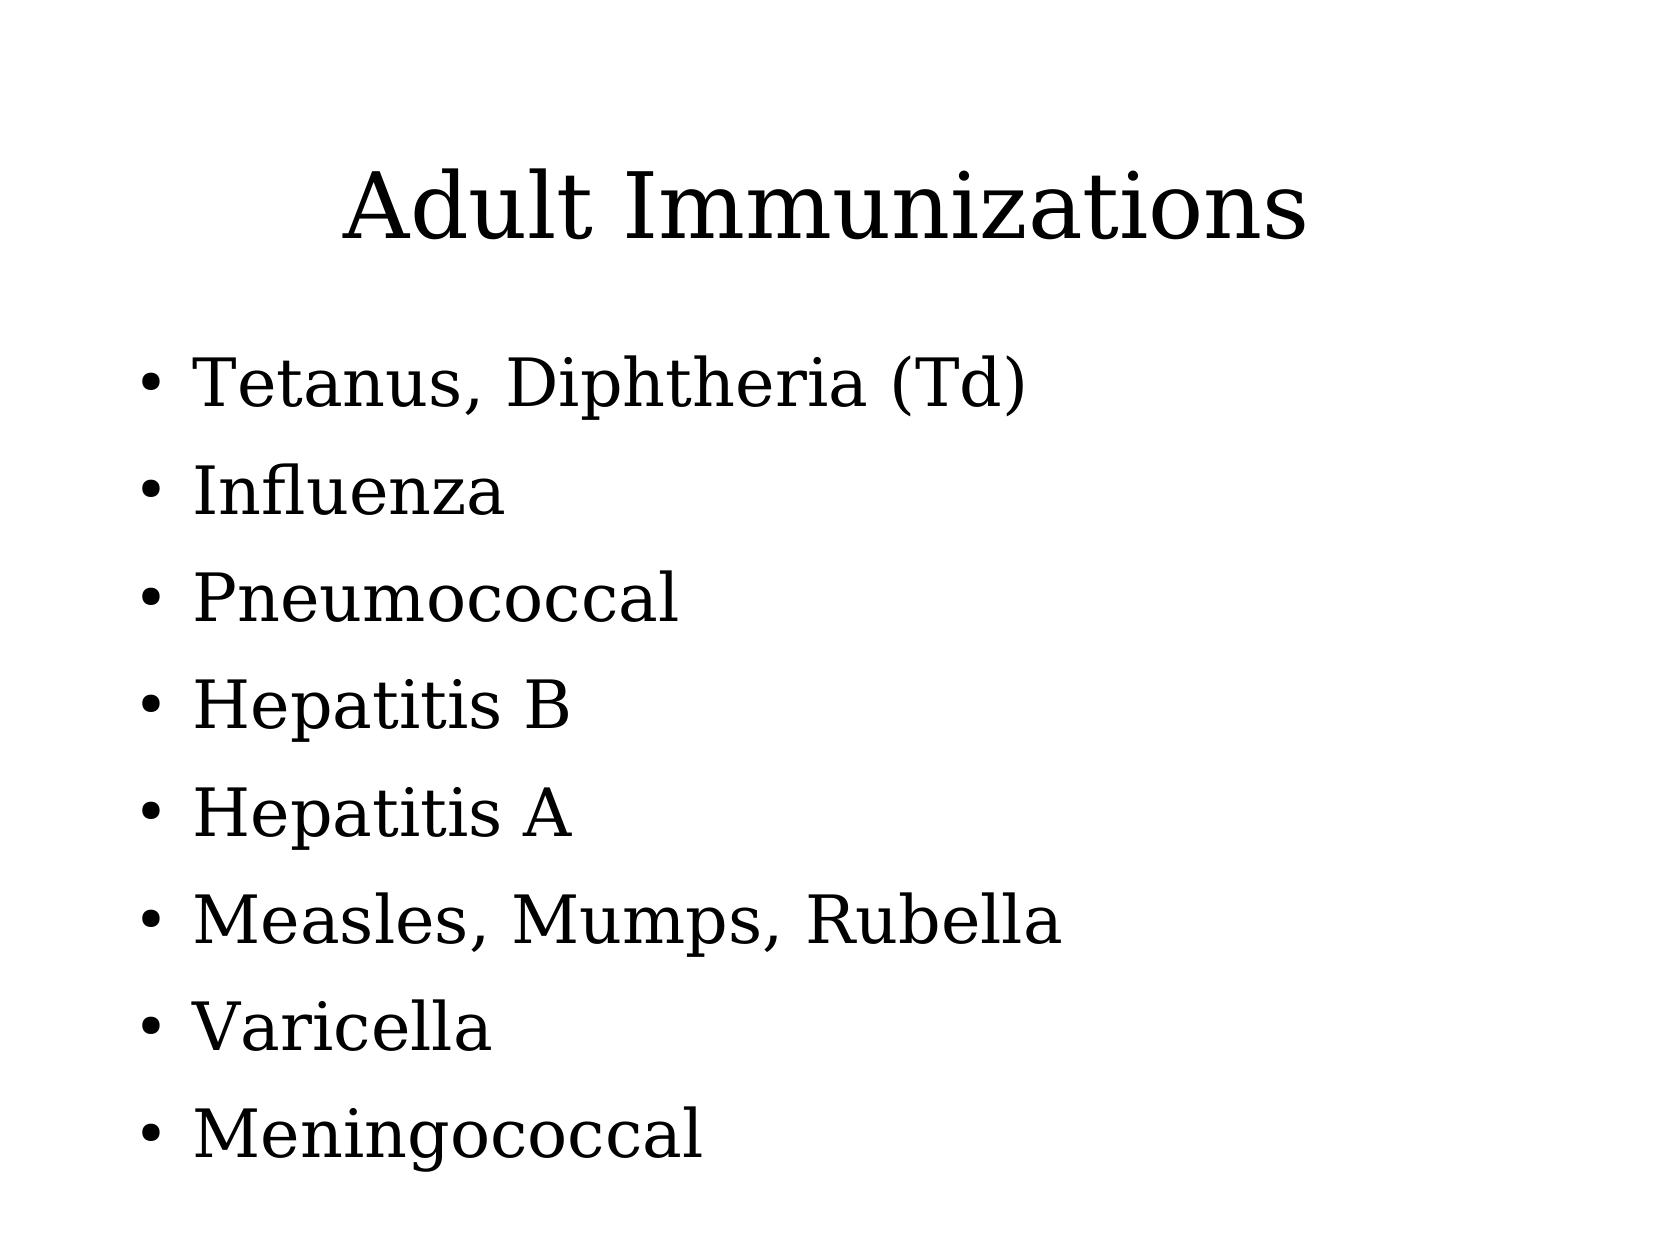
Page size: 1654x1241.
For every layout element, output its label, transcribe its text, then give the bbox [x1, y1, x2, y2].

title Adult Immunizations [121, 102, 1534, 311]
list Tetanus, Diphtheria (Td) Influenza Pneumococcal Hepatitis B Hepatitis A Measles, Mumps, Rubella Varicella Meningococcal [121, 344, 1534, 1174]
